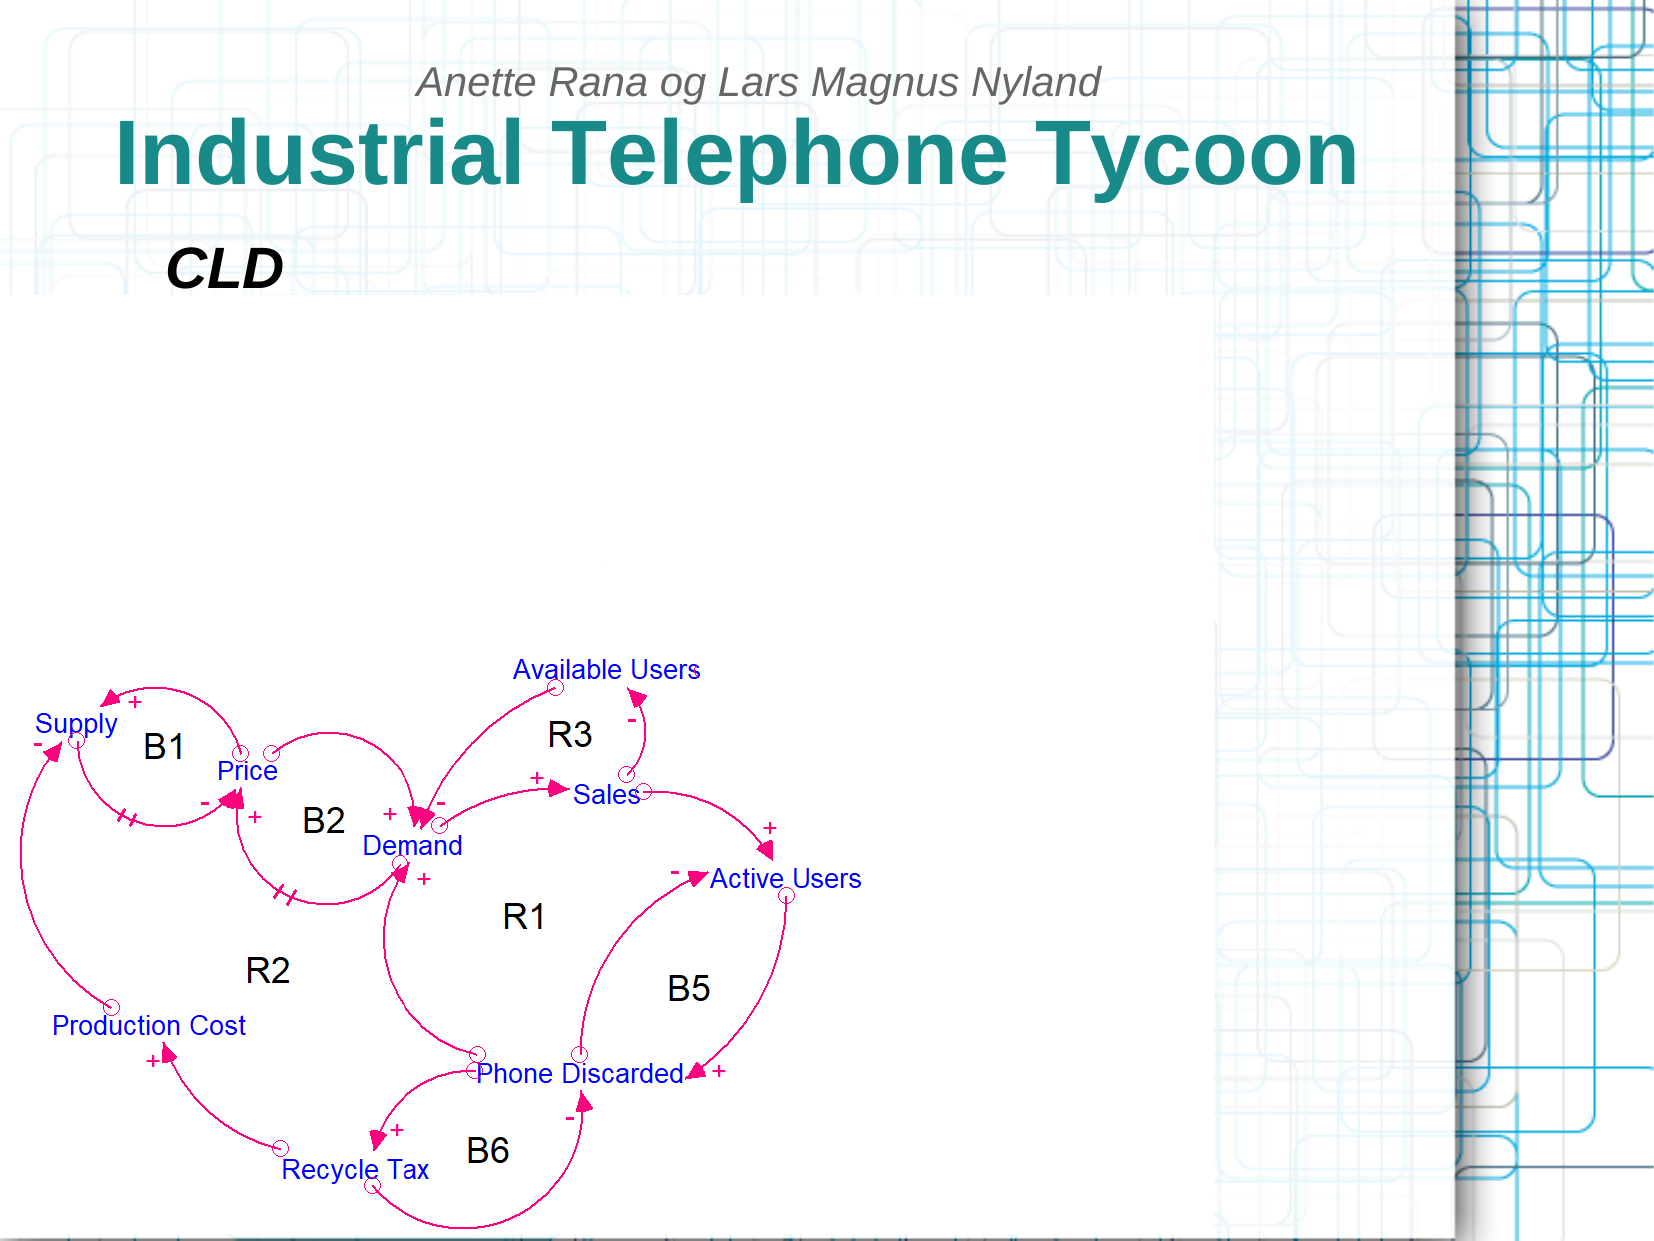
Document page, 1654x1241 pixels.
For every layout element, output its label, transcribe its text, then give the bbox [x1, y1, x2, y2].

list CLD [70, 236, 1406, 1205]
picture [0, 0, 1654, 1241]
list Anette Rana og Lars Magnus Nyland [82, 58, 1418, 210]
title Industrial Telephone Tycoon [59, 56, 1418, 250]
